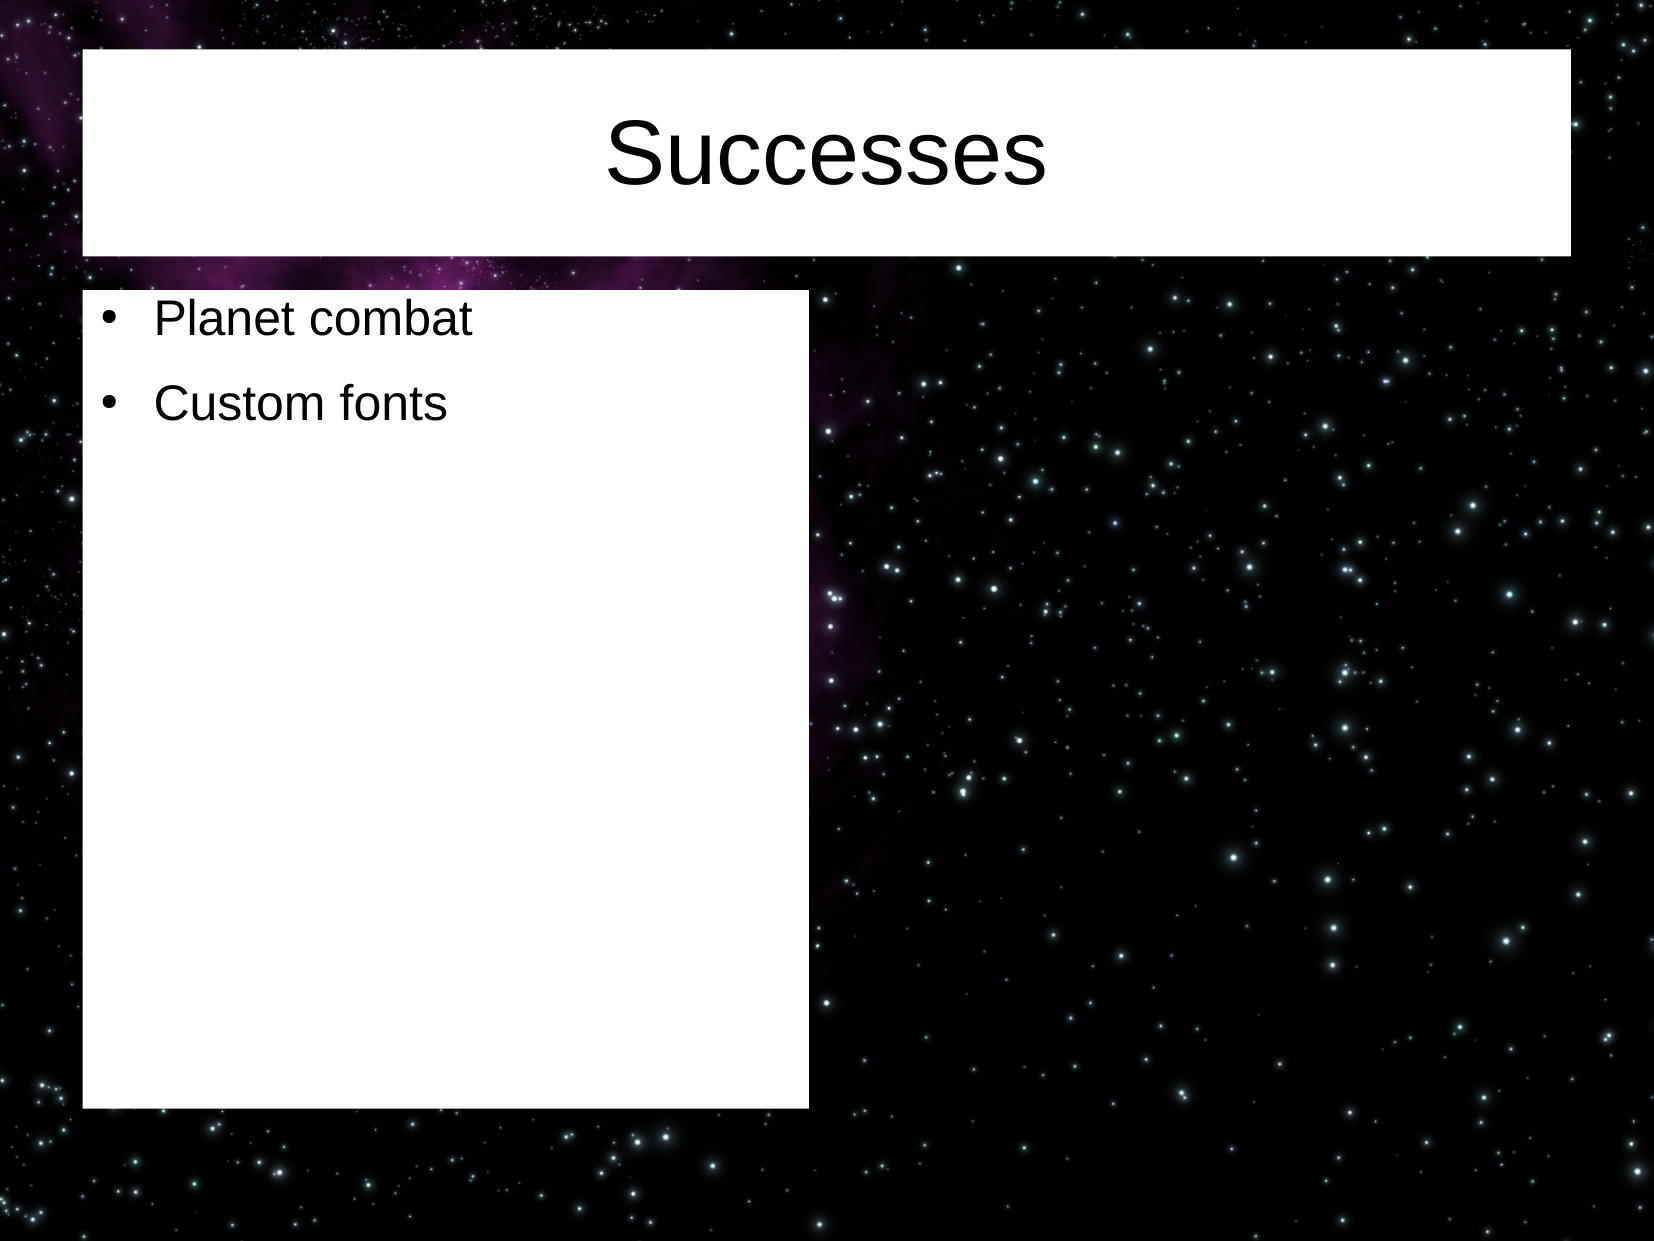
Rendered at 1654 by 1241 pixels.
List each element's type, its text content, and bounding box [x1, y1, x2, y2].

title Successes [82, 49, 1571, 257]
list Planet combat Custom fonts [82, 290, 809, 1109]
picture [0, 0, 1654, 1241]
